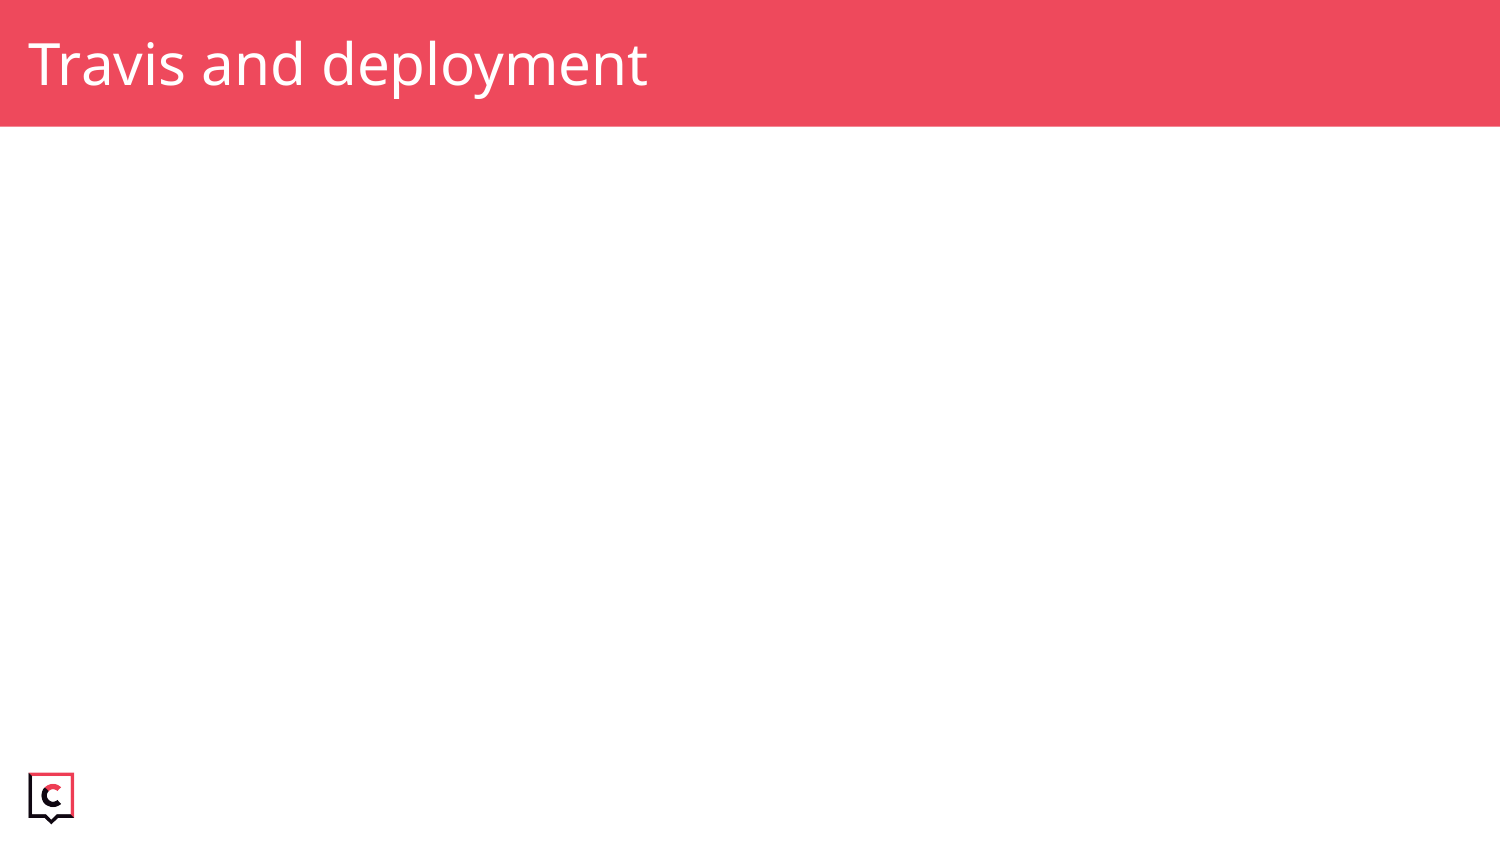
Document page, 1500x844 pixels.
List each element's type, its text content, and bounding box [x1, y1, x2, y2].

picture [19, 764, 82, 830]
title Travis and deployment [13, 12, 1412, 107]
